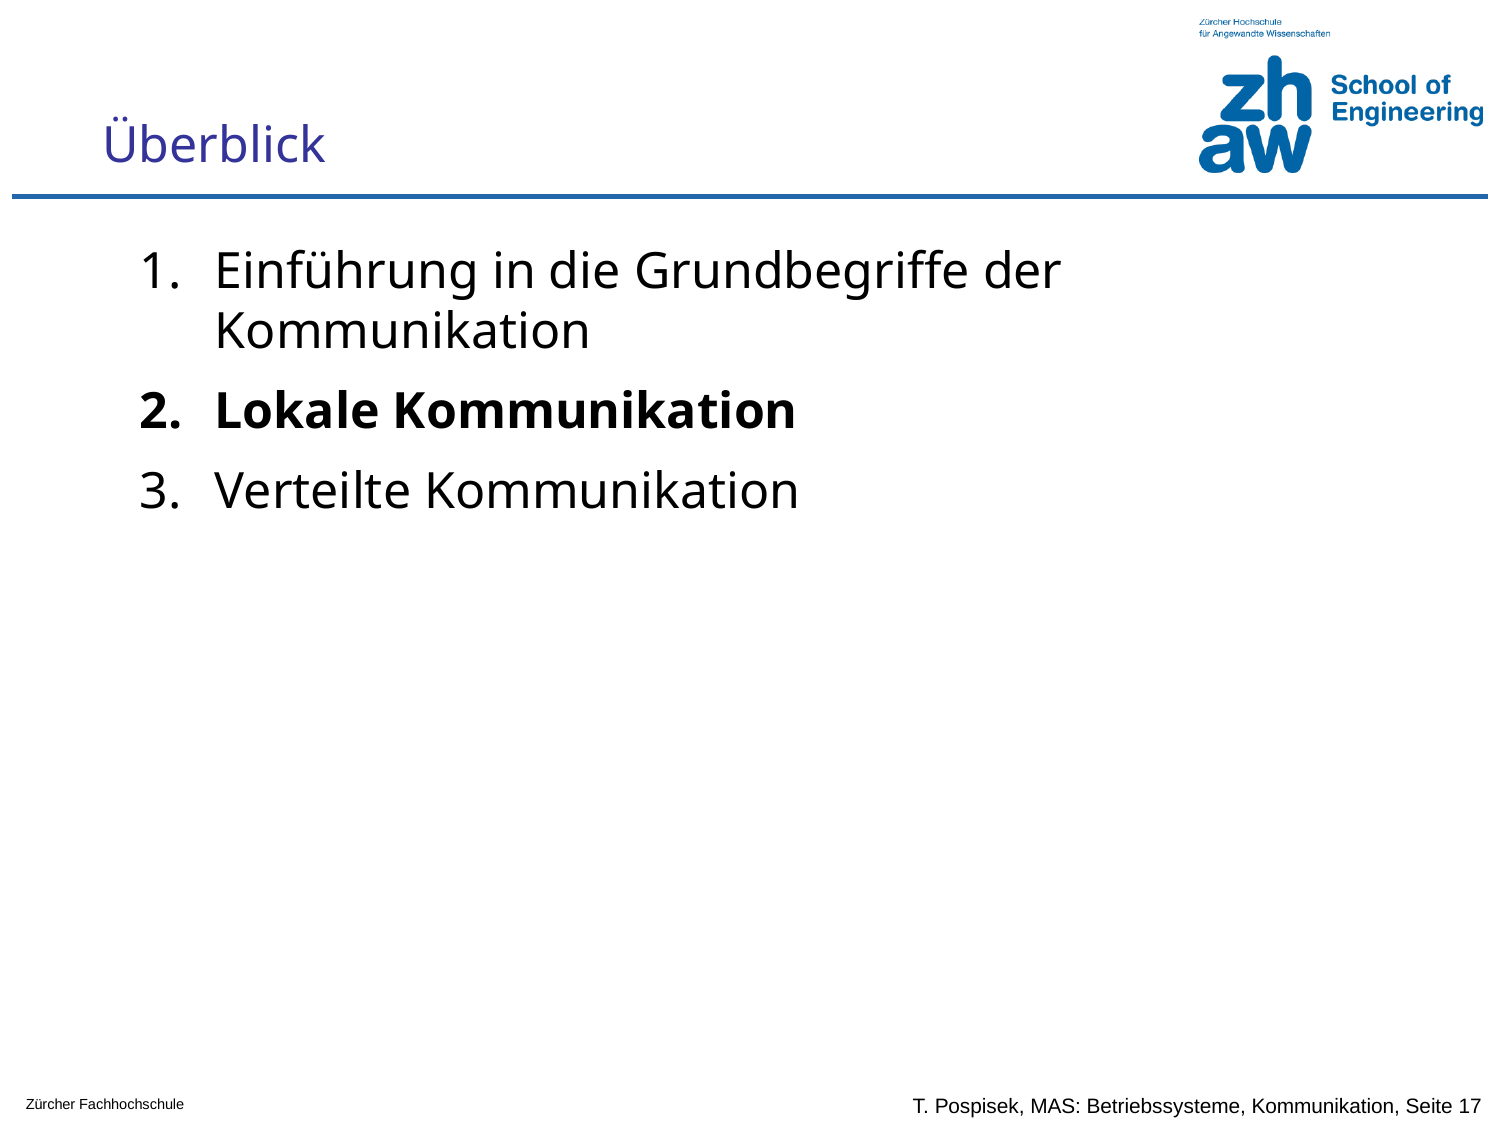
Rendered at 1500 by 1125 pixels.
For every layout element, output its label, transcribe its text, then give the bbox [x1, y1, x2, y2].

title Überblick [87, 42, 1366, 181]
picture [1199, 19, 1483, 173]
text_box Einführung in die Grundbegriffe der Kommunikation Lokale Kommunikation Verteilte Kommunikation [124, 231, 1338, 669]
